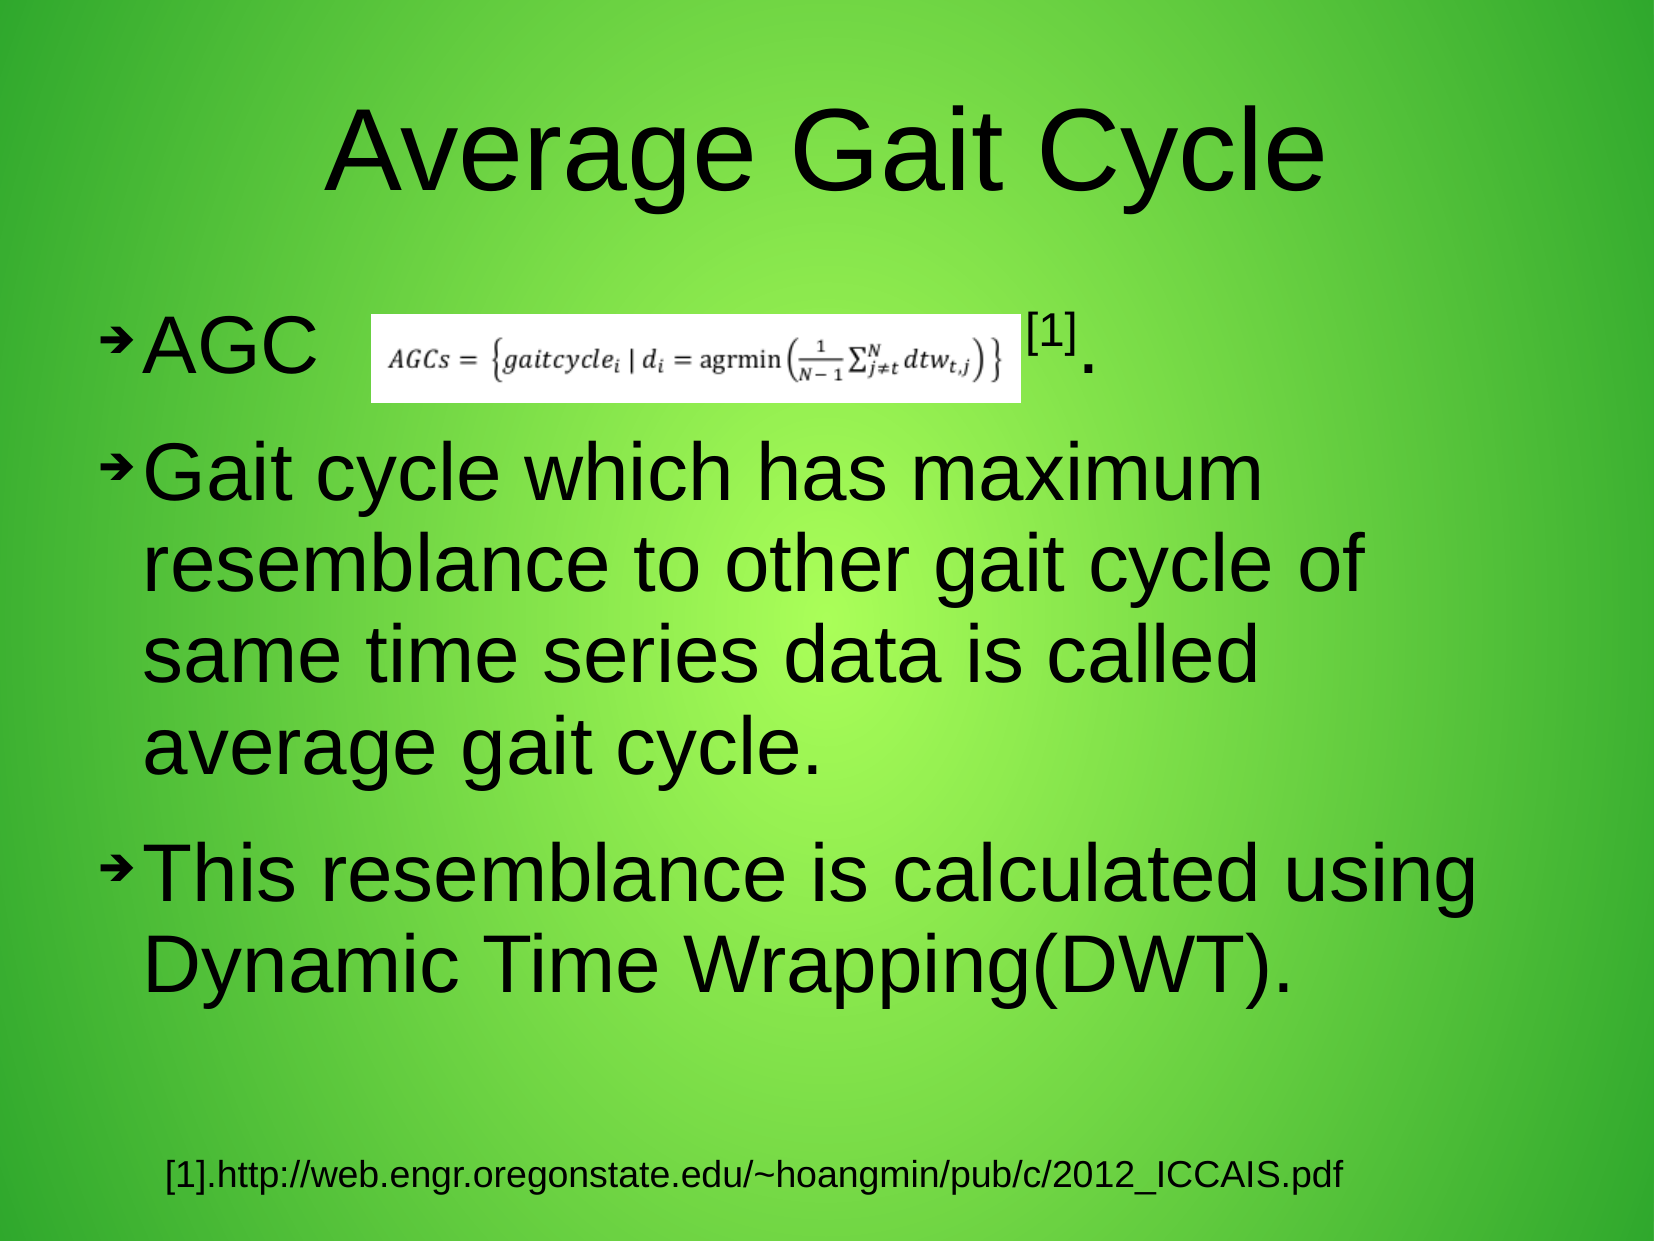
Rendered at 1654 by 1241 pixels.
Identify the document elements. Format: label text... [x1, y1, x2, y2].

list AGC [1]. Gait cycle which has maximum resemblance to other gait cycle of same time series data is called average gait cycle. This resemblance is calculated using Dynamic Time Wrapping(DWT). [82, 299, 1571, 1019]
title Average Gait Cycle [82, 47, 1571, 252]
picture [371, 314, 1021, 403]
text_box [1].http://web.engr.oregonstate.edu/~hoangmin/pub/c/2012_ICCAIS.pdf [150, 1146, 1359, 1204]
